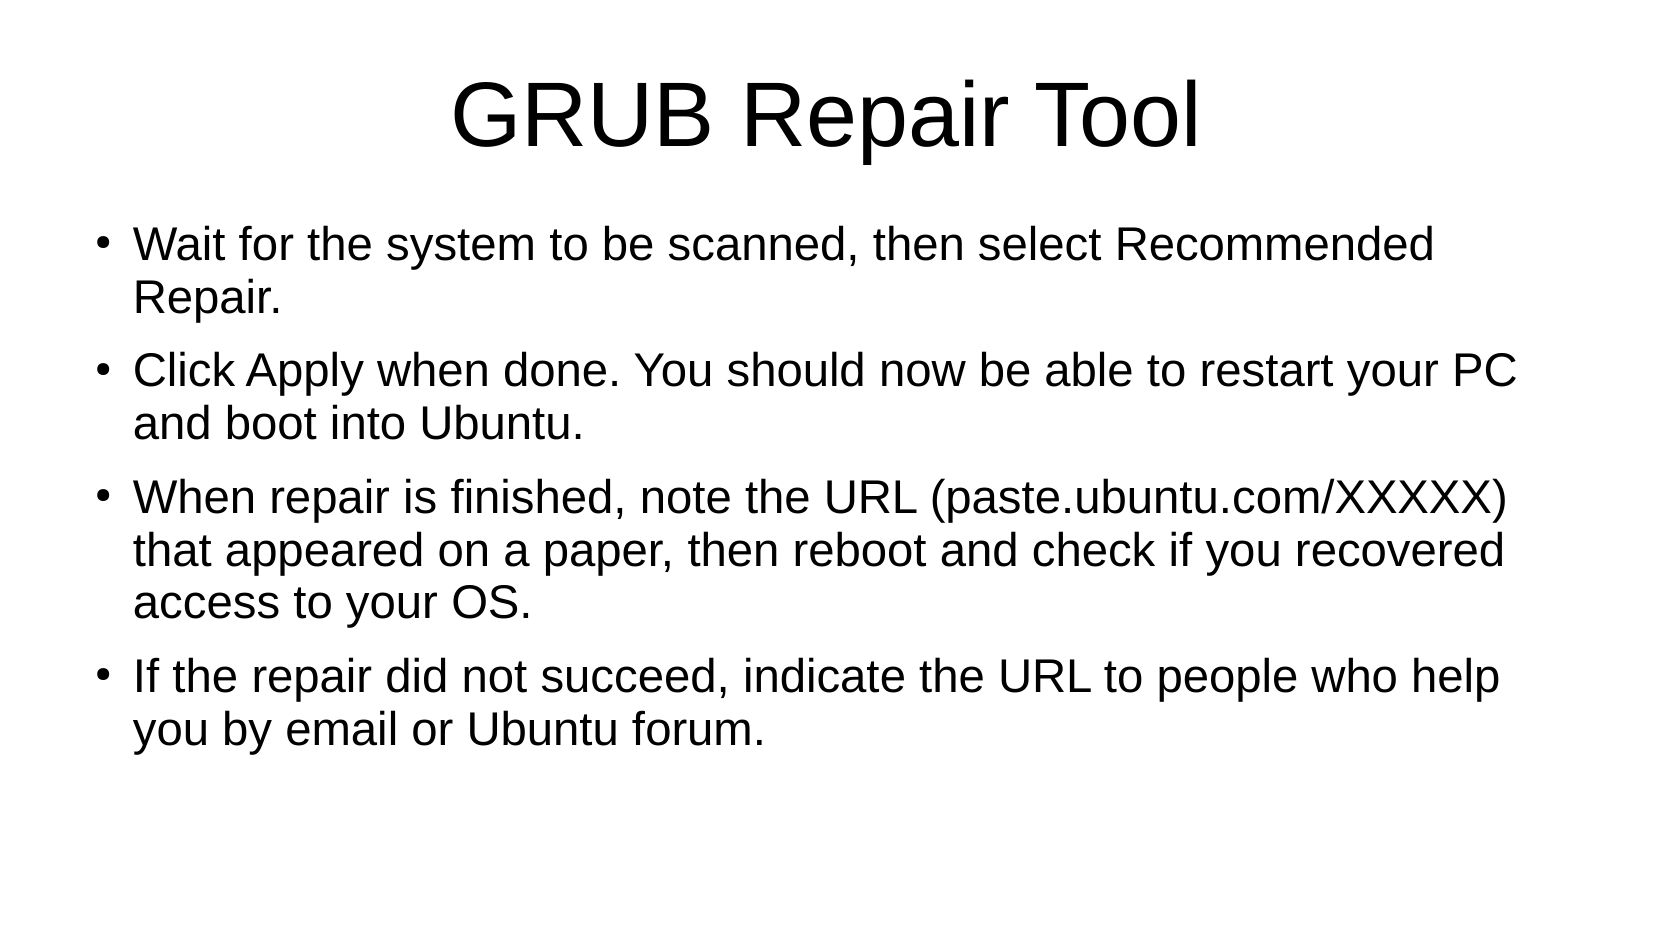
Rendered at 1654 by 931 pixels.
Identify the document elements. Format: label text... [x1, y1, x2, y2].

title GRUB Repair Tool [82, 37, 1571, 193]
list Wait for the system to be scanned, then select Recommended Repair. Click Apply when done. You should now be able to restart your PC and boot into Ubuntu. When repair is finished, note the URL (paste.ubuntu.com/XXXXX) that appeared on a paper, then reboot and check if you recovered access to your OS. If the repair did not succeed, indicate the URL to people who help you by email or Ubuntu forum. [82, 217, 1571, 758]
